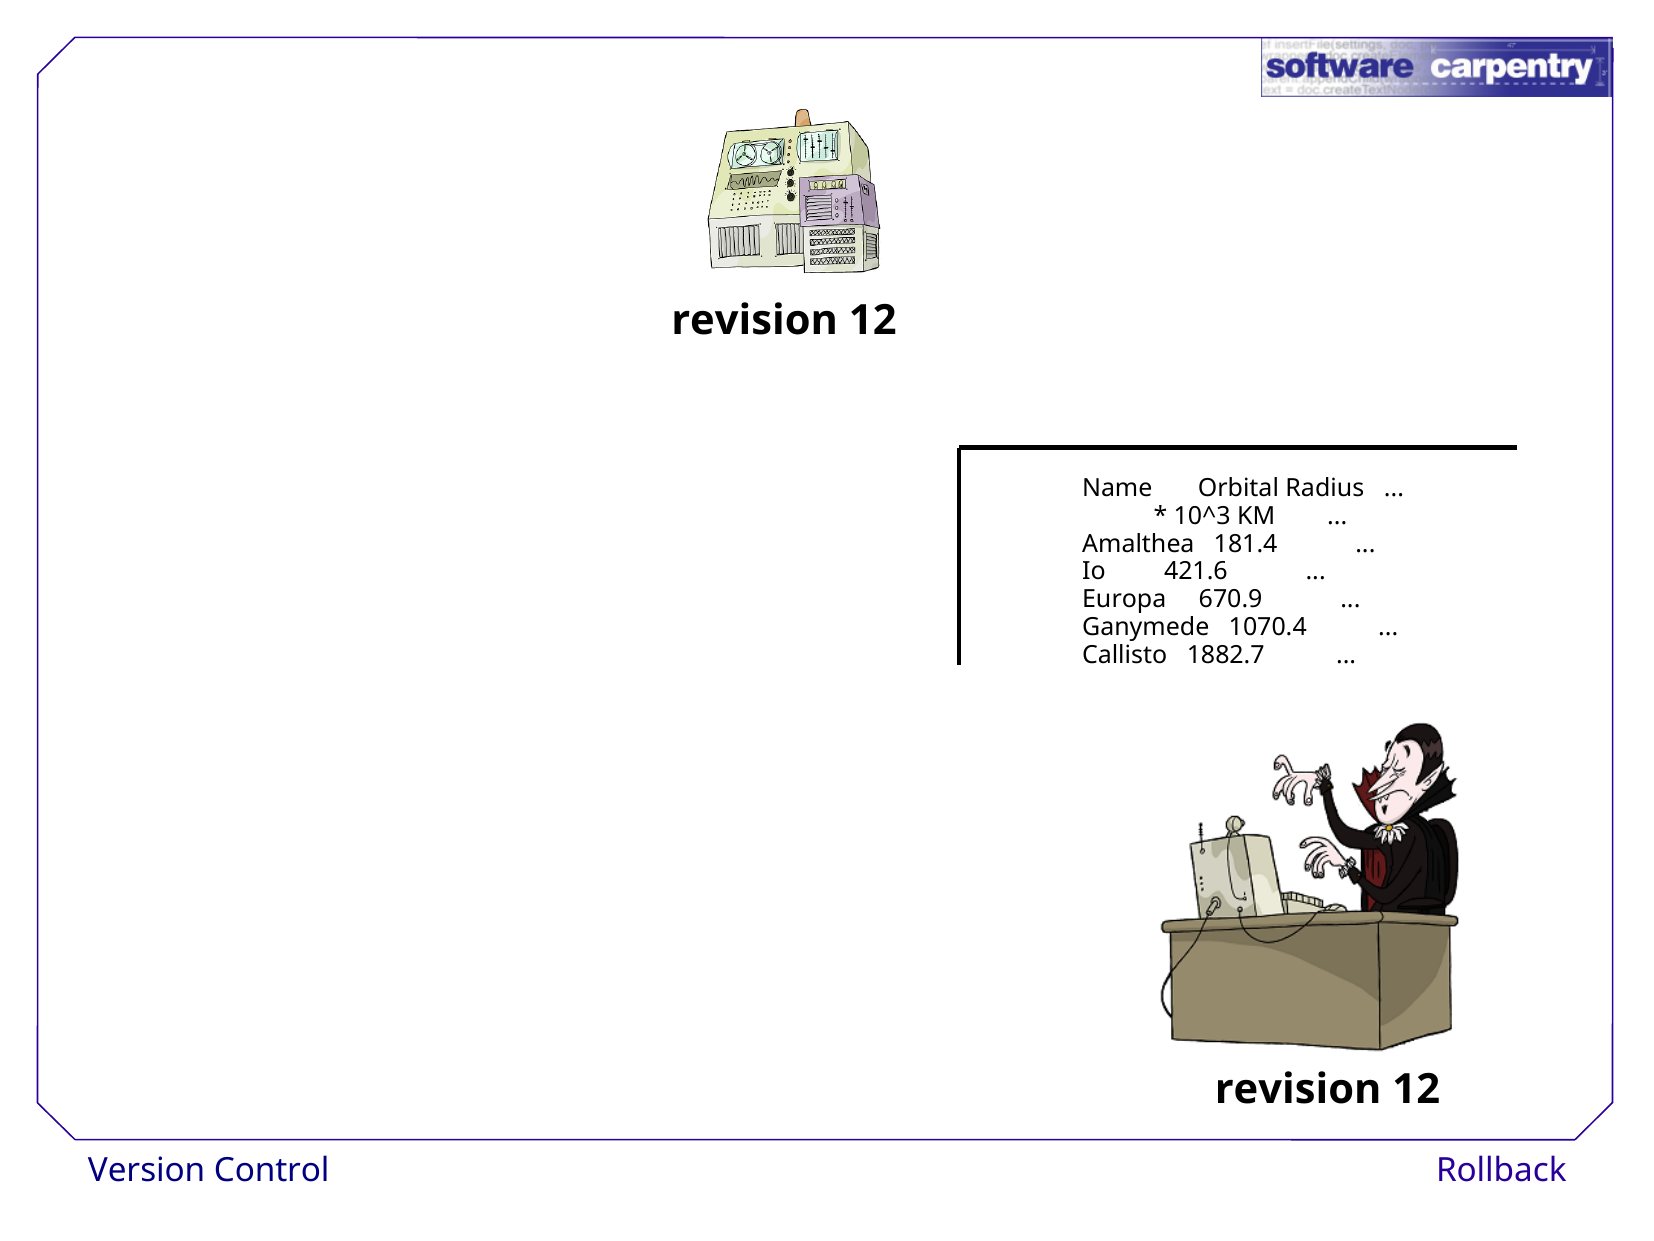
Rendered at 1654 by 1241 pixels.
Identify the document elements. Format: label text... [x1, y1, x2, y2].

text_box Name Orbital Radius ... * 10^3 KM ... Amalthea 181.4 ... Io 421.6 ... Europa 670.9 ... Ganymede 1070.4 ... Callisto 1882.7 ... [1067, 466, 1420, 677]
picture [1261, 39, 1613, 97]
text_box revision 12 [1200, 1059, 1456, 1122]
text_box revision 12 [656, 289, 912, 352]
picture [1148, 695, 1474, 1067]
picture [688, 90, 903, 286]
